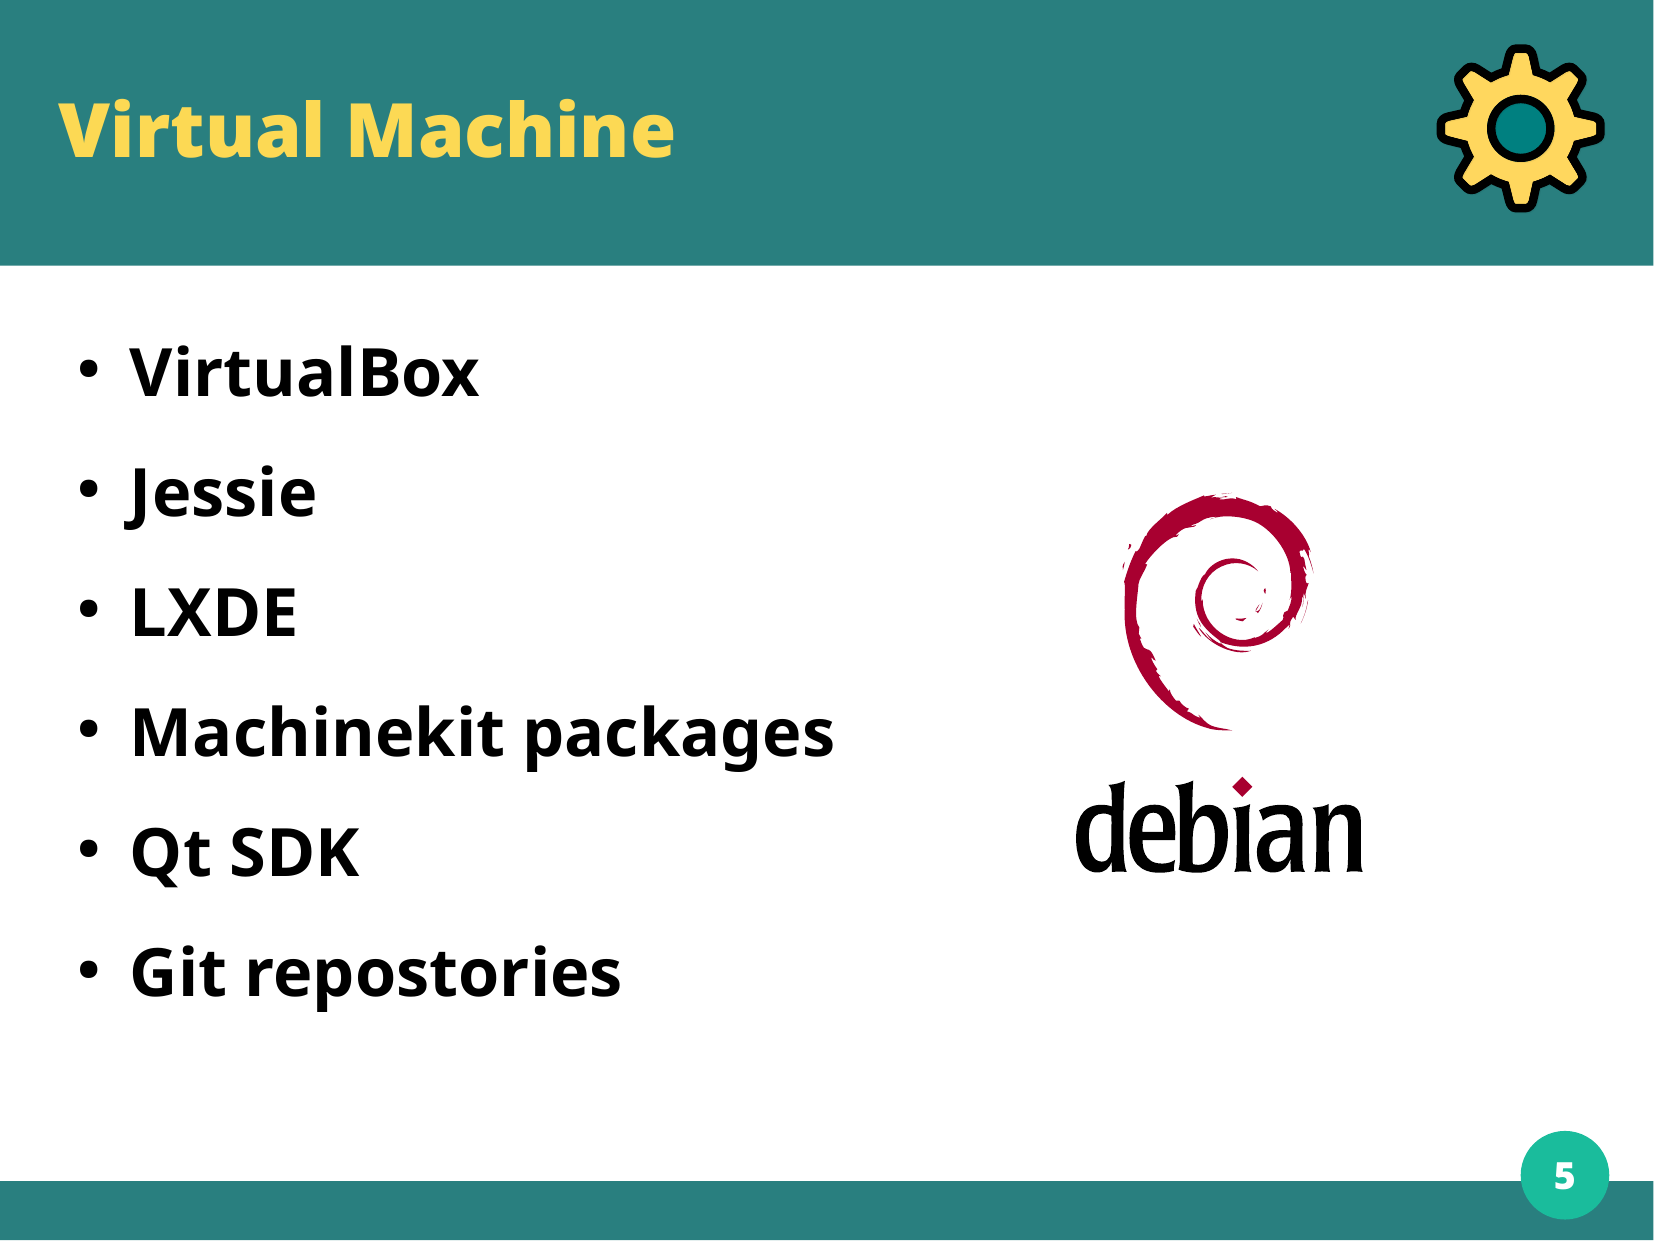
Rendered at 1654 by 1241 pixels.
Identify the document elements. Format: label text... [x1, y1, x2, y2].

list VirtualBox Jessie LXDE Machinekit packages Qt SDK Git repostories [59, 324, 1595, 1152]
picture [1074, 491, 1364, 875]
title Virtual Machine [59, 49, 1595, 207]
